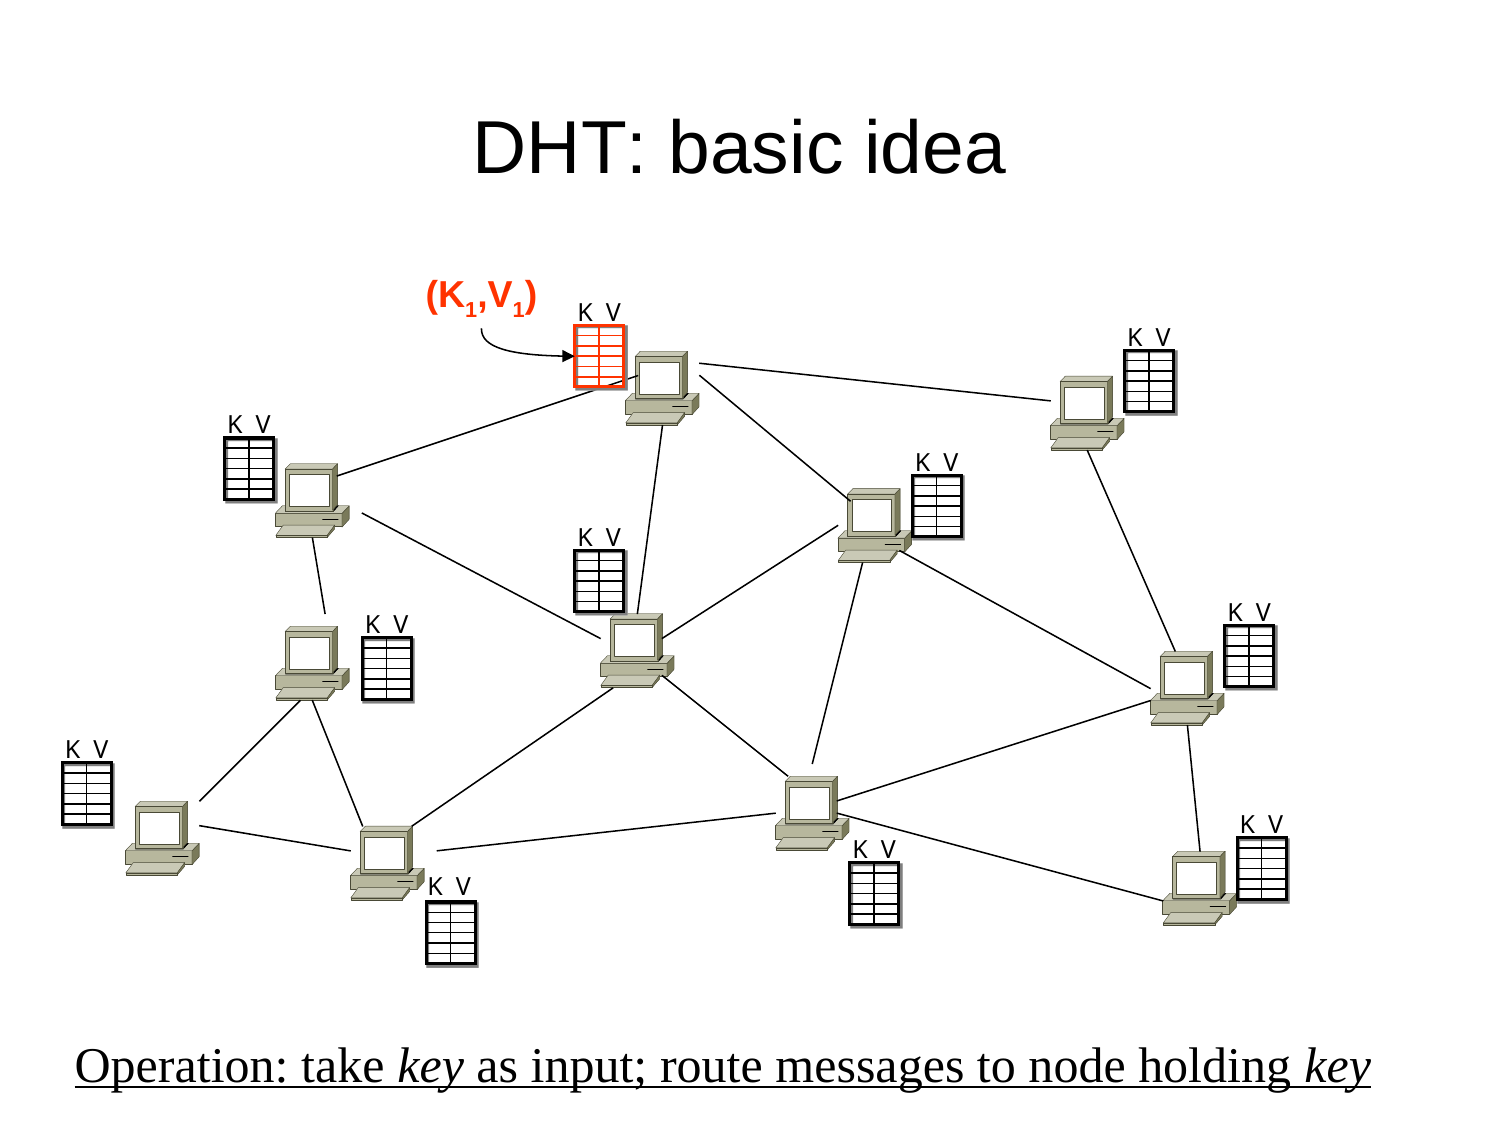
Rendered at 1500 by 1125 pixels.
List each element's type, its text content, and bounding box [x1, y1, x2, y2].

picture [125, 800, 201, 876]
text_box K V [1212, 588, 1286, 634]
picture [600, 613, 676, 689]
picture [350, 825, 426, 901]
text_box K V [49, 725, 124, 772]
text_box (K1,V1) [410, 262, 553, 330]
text_box K V [212, 400, 286, 447]
text_box K V [562, 288, 636, 334]
text_box K V [1112, 313, 1186, 359]
text_box K V [899, 438, 974, 484]
picture [837, 488, 913, 564]
picture [774, 775, 850, 851]
picture [1050, 375, 1126, 451]
picture [275, 625, 351, 701]
picture [1149, 650, 1225, 726]
picture [624, 350, 700, 426]
text_box Operation: take key as input; route messages to node holding key [59, 1024, 1386, 1101]
text_box K V [1224, 800, 1299, 847]
text_box K V [349, 600, 424, 647]
picture [275, 463, 351, 539]
text_box K V [562, 513, 636, 559]
text_box K V [837, 825, 911, 872]
text_box K V [412, 863, 486, 909]
title DHT: basic idea [112, 49, 1388, 238]
picture [1162, 850, 1238, 926]
